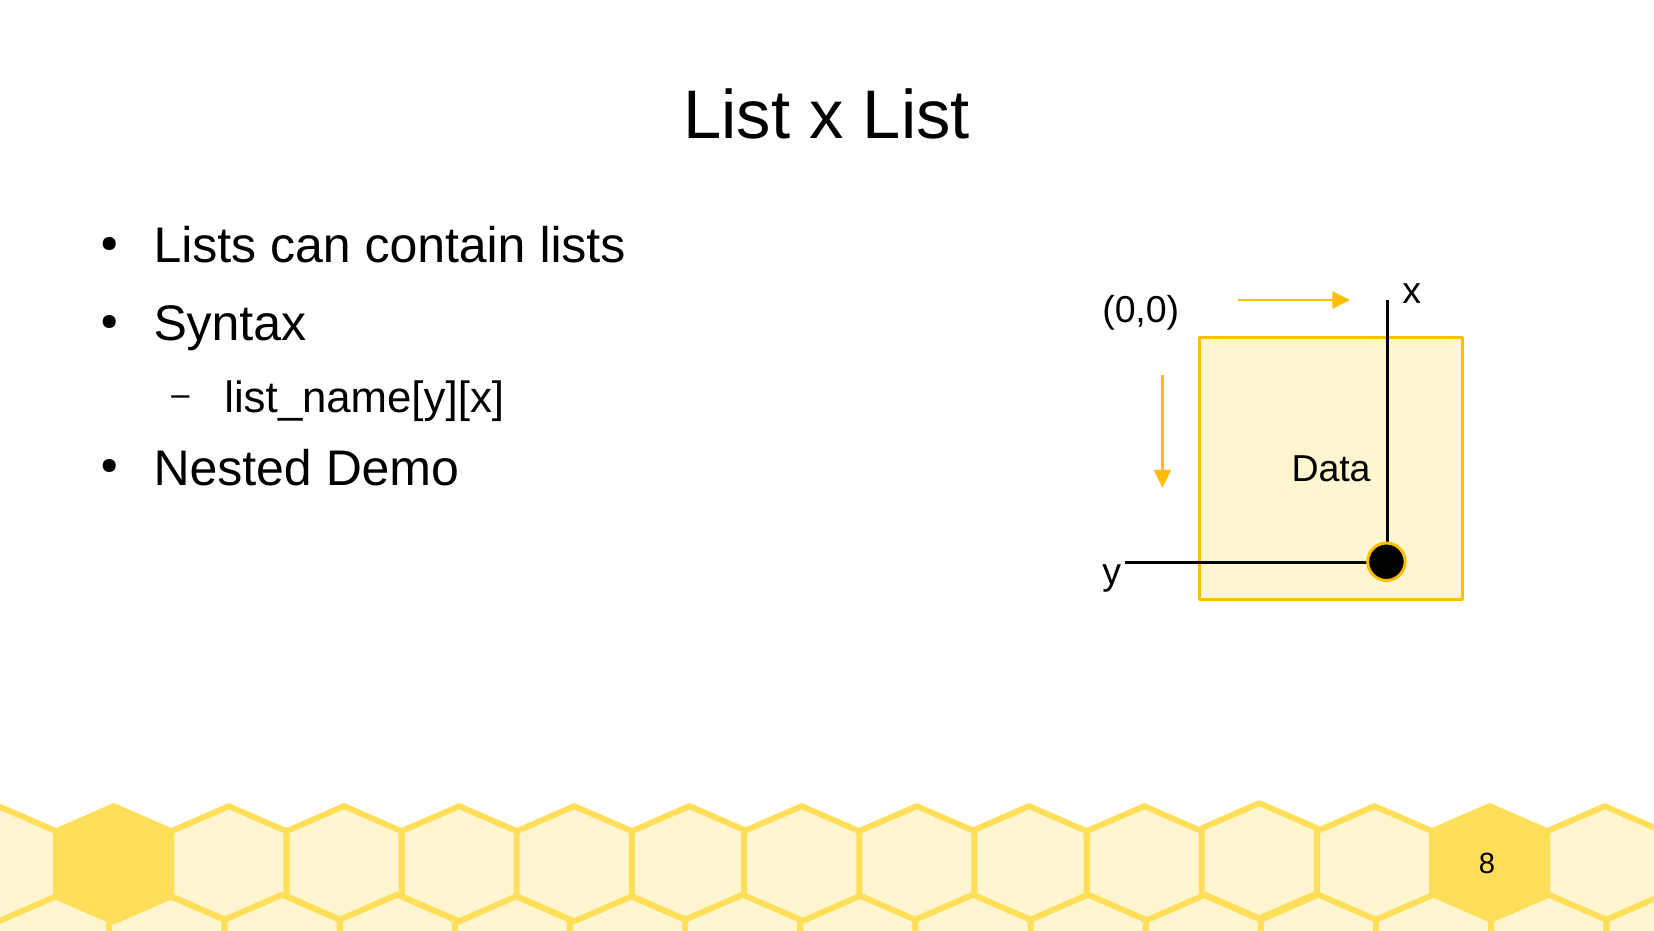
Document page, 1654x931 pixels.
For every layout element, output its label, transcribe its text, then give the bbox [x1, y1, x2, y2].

text_box x [1387, 262, 1426, 320]
text_box [1367, 542, 1406, 581]
list Lists can contain lists Syntax list_name[y][x] Nested Demo [82, 217, 863, 758]
title List x List [82, 37, 1571, 193]
text_box y [1087, 543, 1126, 601]
text_box Data [1199, 337, 1463, 600]
text_box (0,0) [1087, 280, 1201, 338]
text_box Data [1199, 337, 1386, 561]
